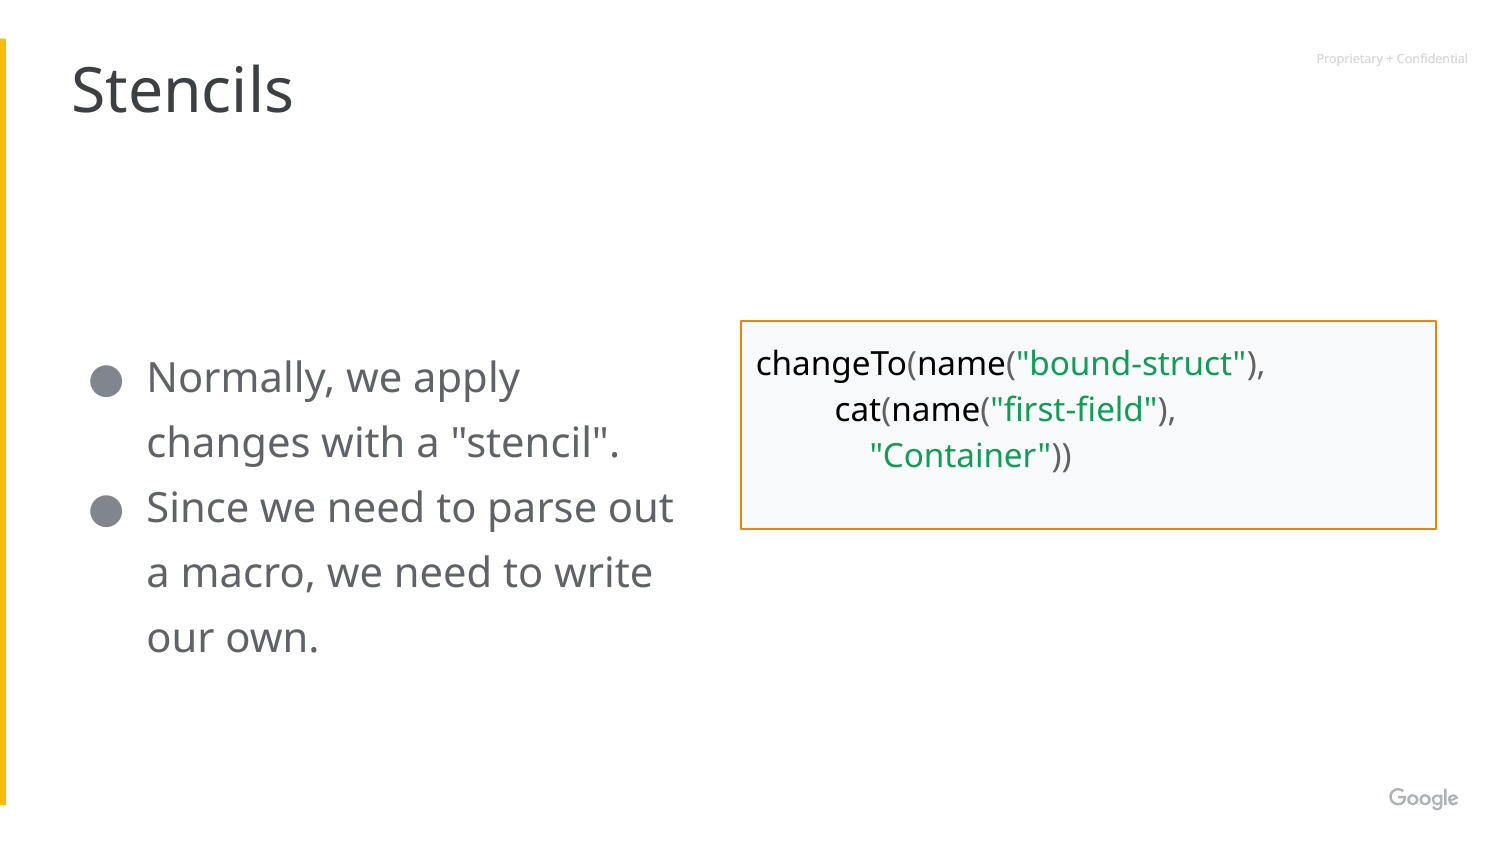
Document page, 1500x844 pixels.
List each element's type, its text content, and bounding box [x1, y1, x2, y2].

text_box changeTo(name("bound-struct"), cat(name("first-field"), "Container")) [740, 321, 1436, 529]
title Stencils [56, 43, 1336, 112]
list Normally, we apply changes with a "stencil". Since we need to parse out a macro, we need to write our own. [56, 321, 704, 670]
